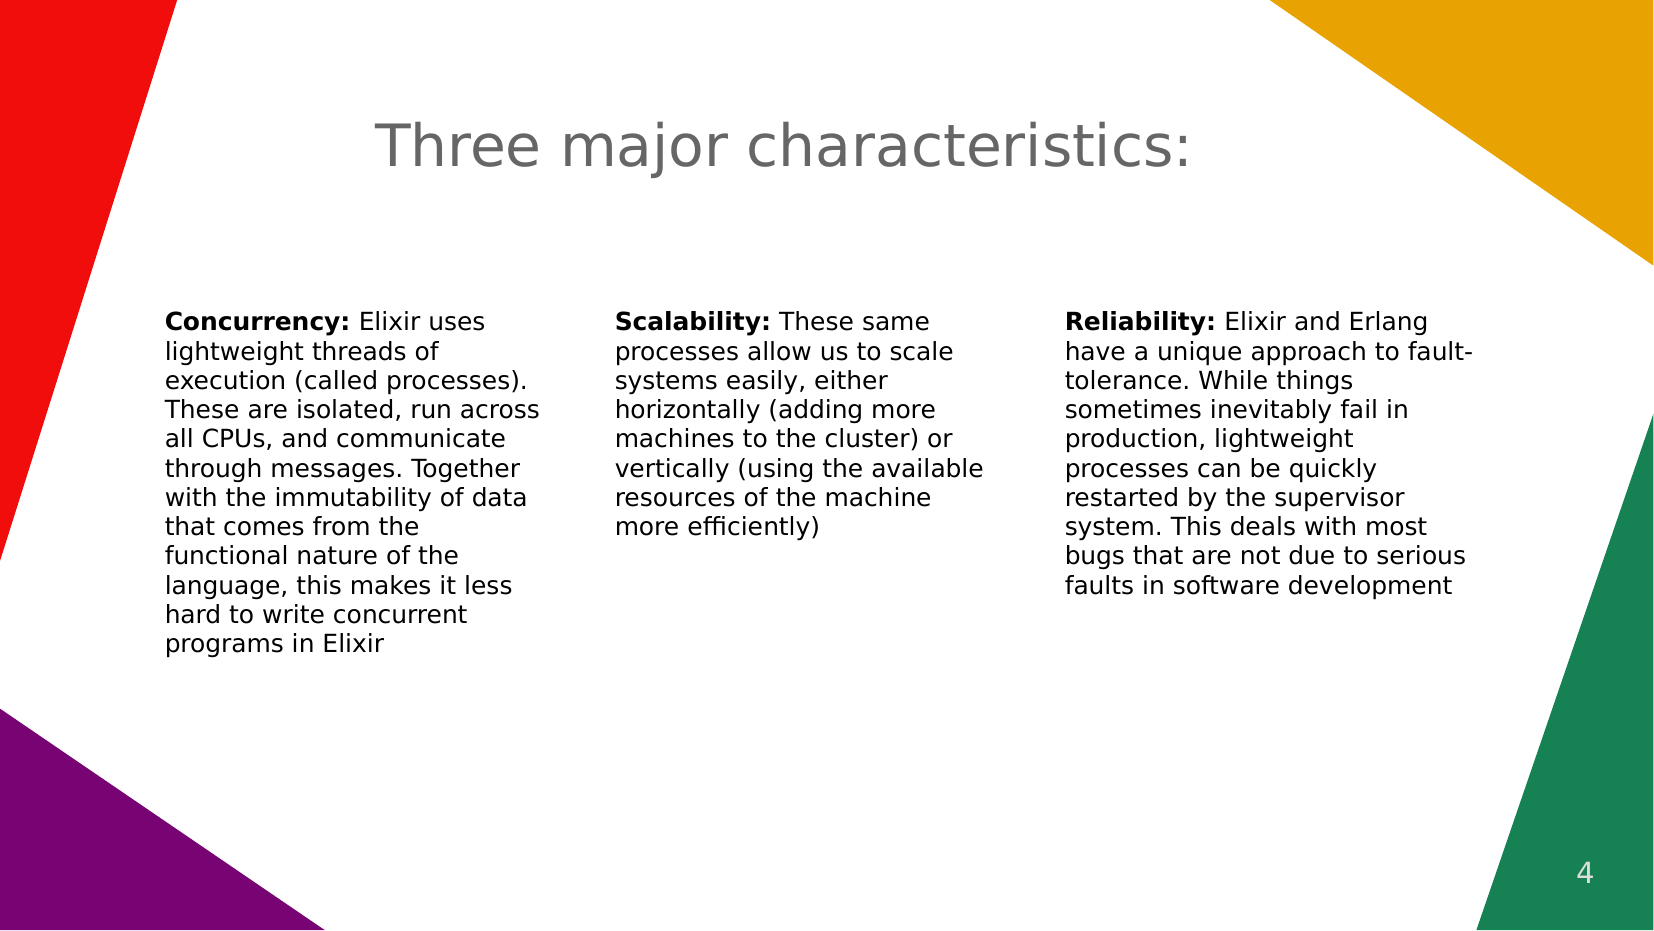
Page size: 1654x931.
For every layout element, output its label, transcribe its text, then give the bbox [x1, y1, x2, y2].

text_box Scalability: These same processes allow us to scale systems easily, either horizontally (adding more machines to the cluster) or vertically (using the available resources of the machine more efficiently) [600, 300, 1013, 550]
text_box Concurrency: Elixir uses lightweight threads of execution (called processes). These are isolated, run across all CPUs, and communicate through messages. Together with the immutability of data that comes from the functional nature of the language, this makes it less hard to write concurrent programs in Elixir [150, 300, 560, 667]
text_box Reliability: Elixir and Erlang have a unique approach to fault-tolerance. While things sometimes inevitably fail in production, lightweight processes can be quickly restarted by the supervisor system. This deals with most bugs that are not due to serious faults in software development [1050, 300, 1501, 608]
list Three major characteristics: [375, 112, 1238, 226]
